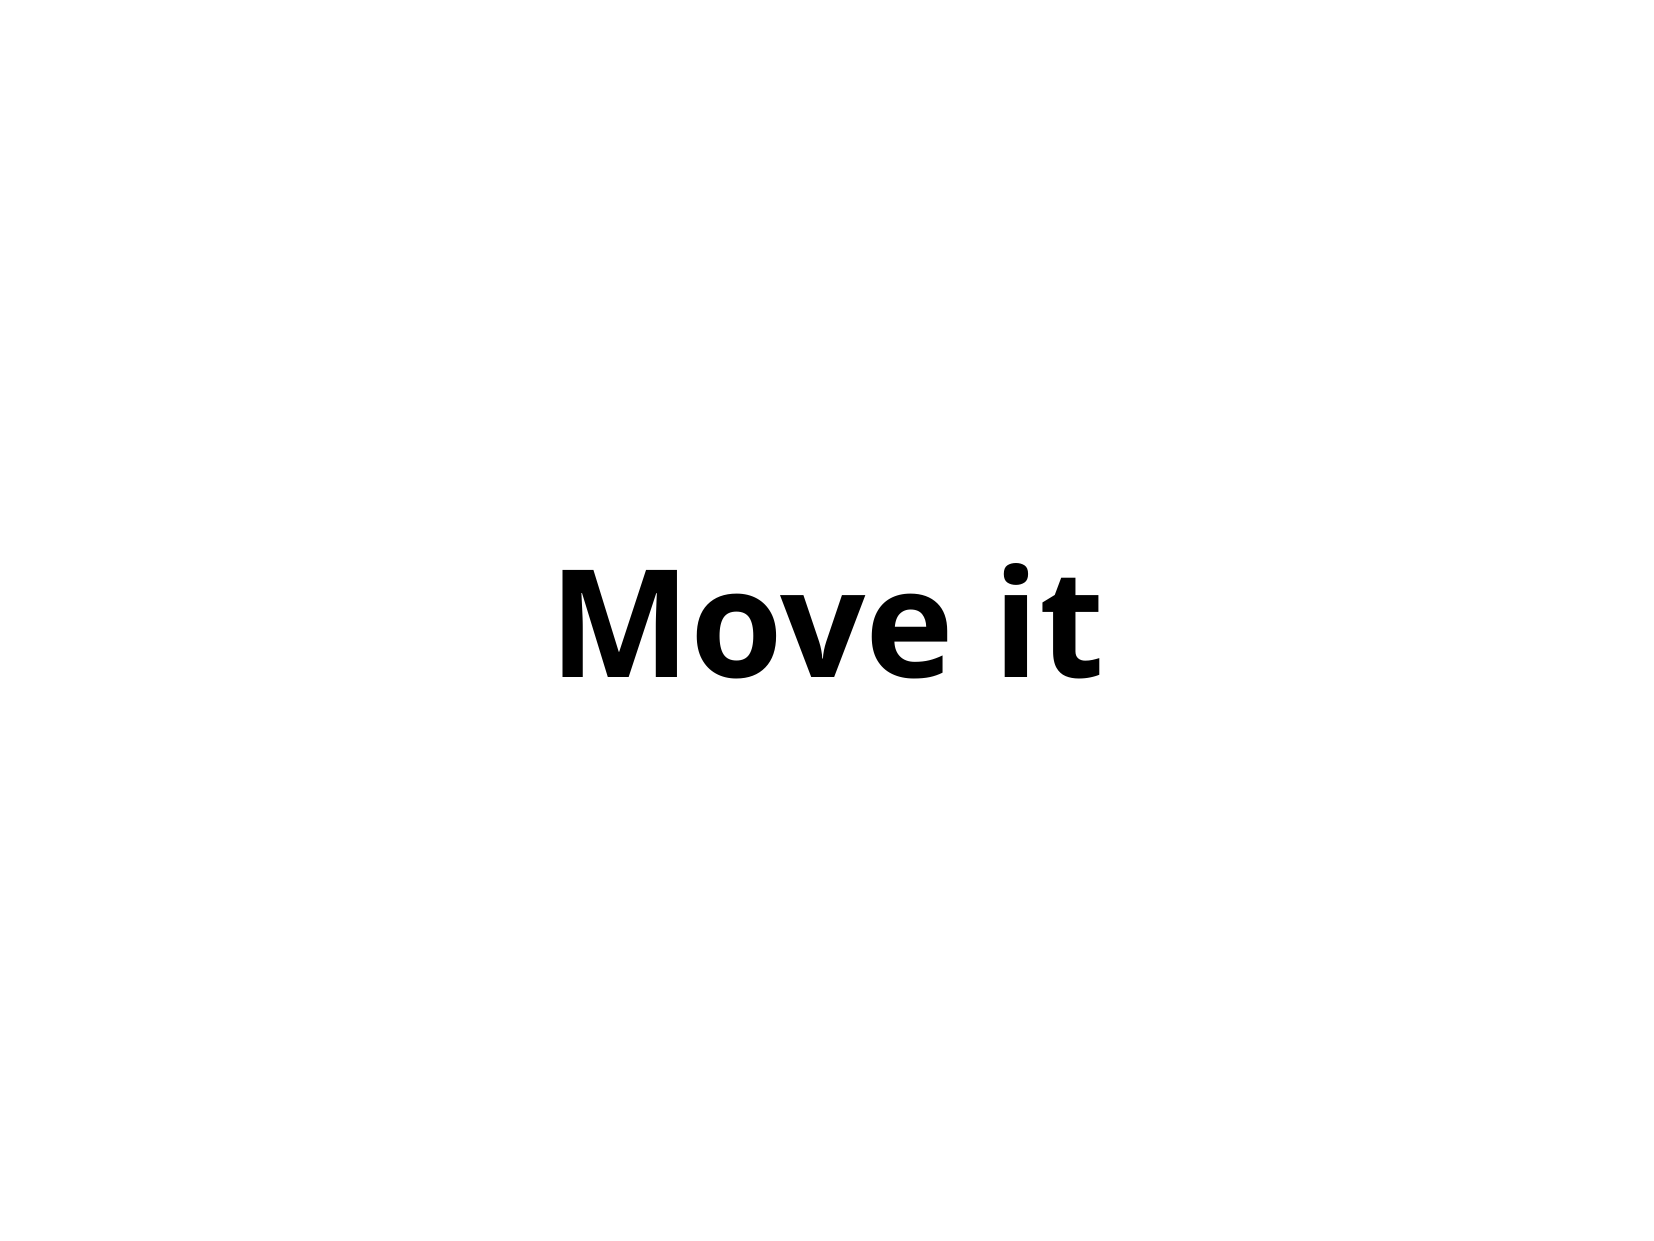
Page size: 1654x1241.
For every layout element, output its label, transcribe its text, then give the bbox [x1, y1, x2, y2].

title Move it [59, 57, 1595, 1182]
